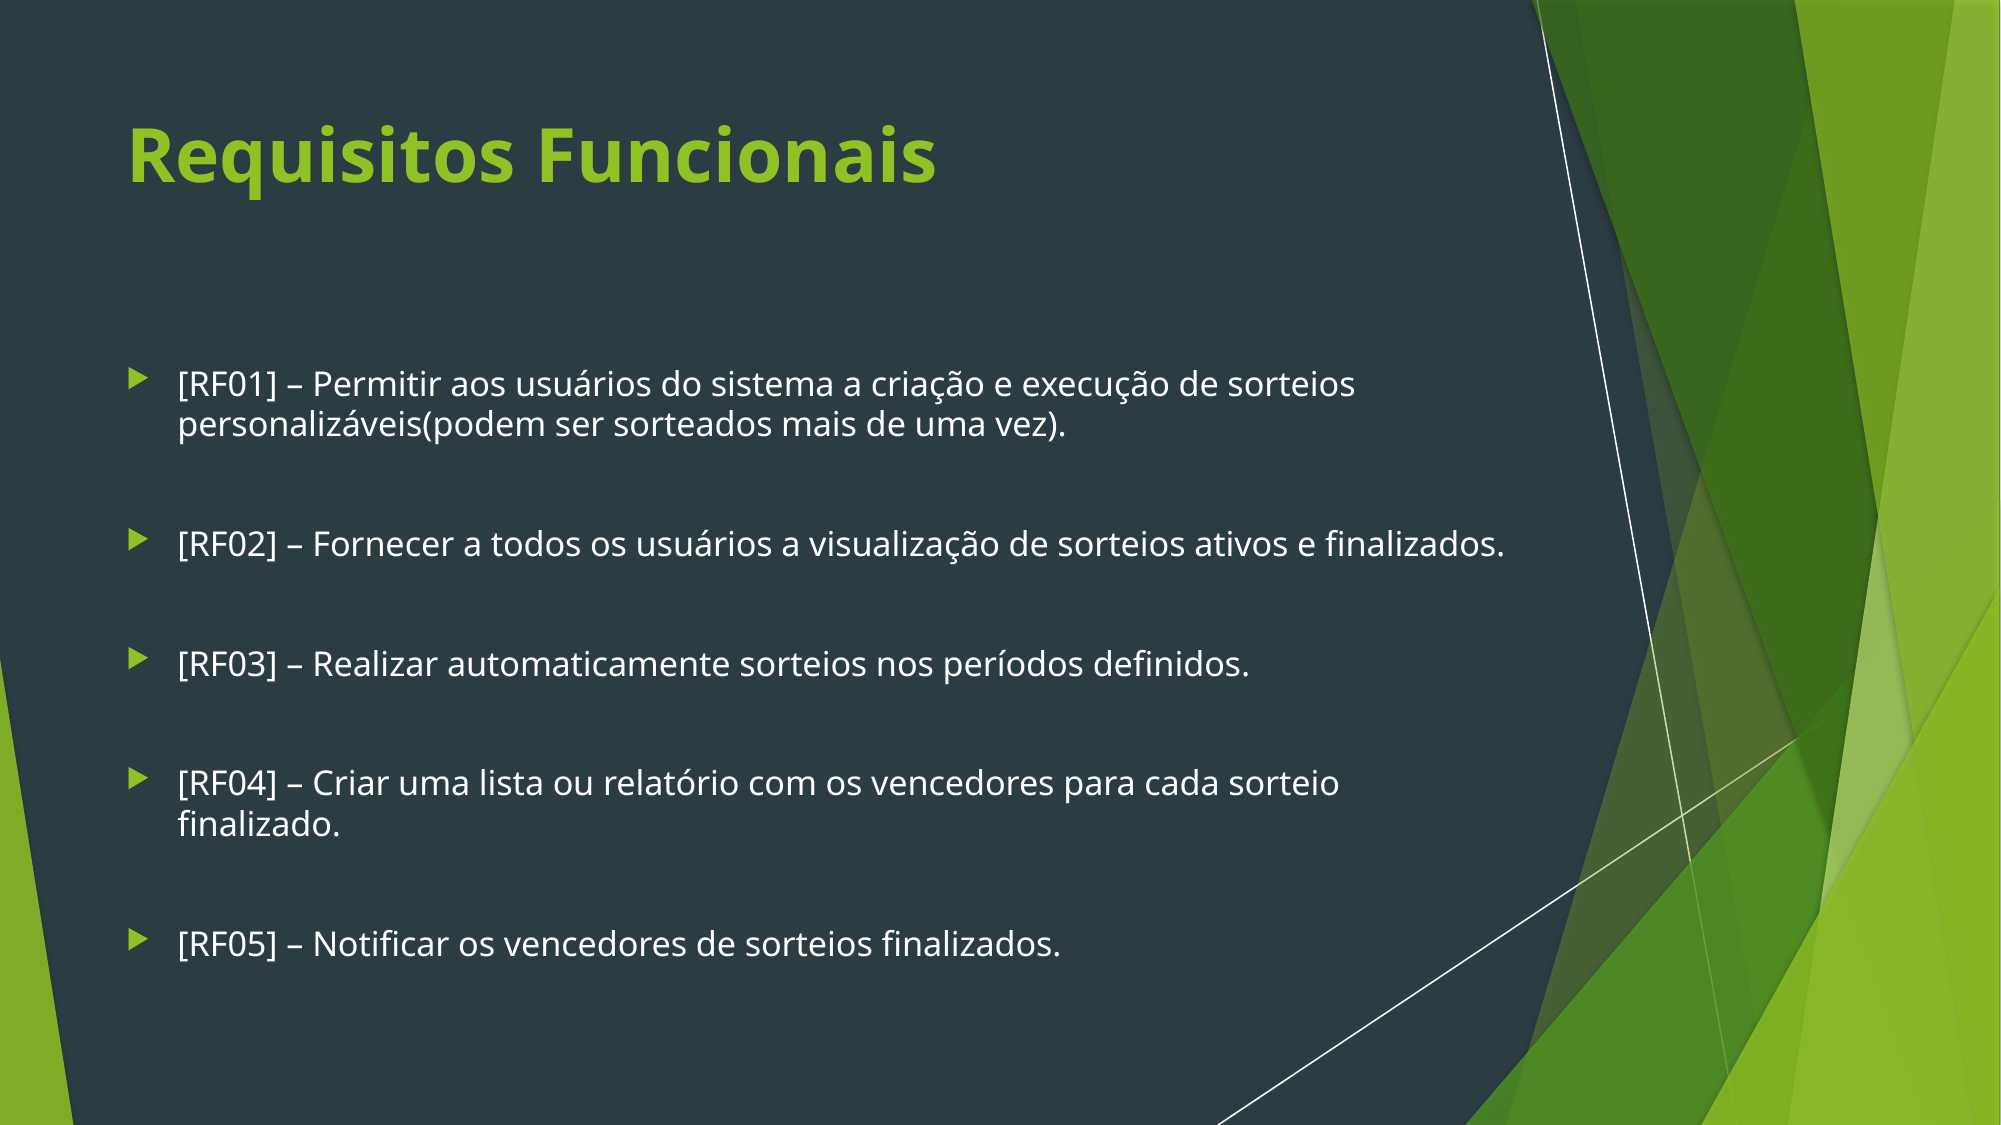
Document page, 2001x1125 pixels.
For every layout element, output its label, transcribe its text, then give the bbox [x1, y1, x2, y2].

list [RF01] – Permitir aos usuários do sistema a criação e execução de sorteios personalizáveis(podem ser sorteados mais de uma vez). [RF02] – Fornecer a todos os usuários a visualização de sorteios ativos e finalizados. [RF03] – Realizar automaticamente sorteios nos períodos definidos. [RF04] – Criar uma lista ou relatório com os vencedores para cada sorteio finalizado. [RF05] – Notificar os vencedores de sorteios finalizados. [111, 354, 1522, 992]
title Requisitos Funcionais [111, 99, 1522, 317]
text_box [0, 0, 2000, 1125]
